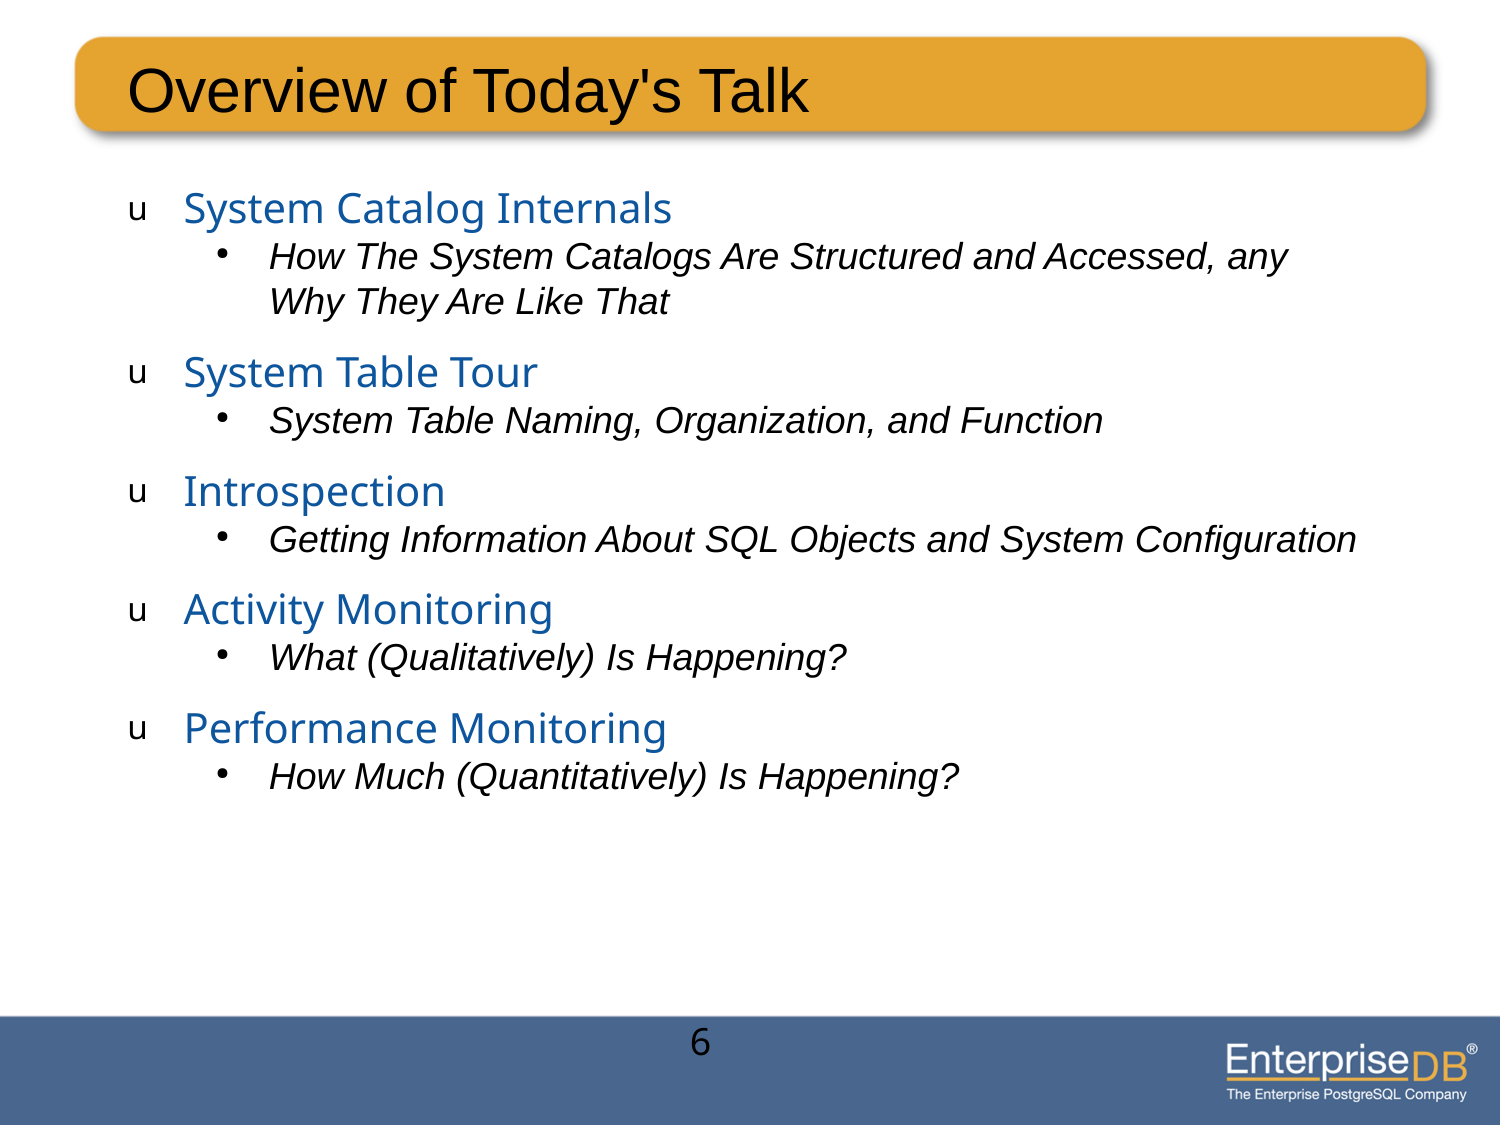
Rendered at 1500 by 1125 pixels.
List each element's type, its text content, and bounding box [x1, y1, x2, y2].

title Overview of Today's Talk [112, 37, 1388, 138]
picture [0, 0, 1500, 1125]
list System Catalog Internals How The System Catalogs Are Structured and Accessed, any Why They Are Like That System Table Tour System Table Naming, Organization, and Function Introspection Getting Information About SQL Objects and System Configuration Activity Monitoring What (Qualitatively) Is Happening? Performance Monitoring How Much (Quantitatively) Is Happening? [112, 174, 1388, 963]
slide_number <number> [675, 1010, 825, 1125]
